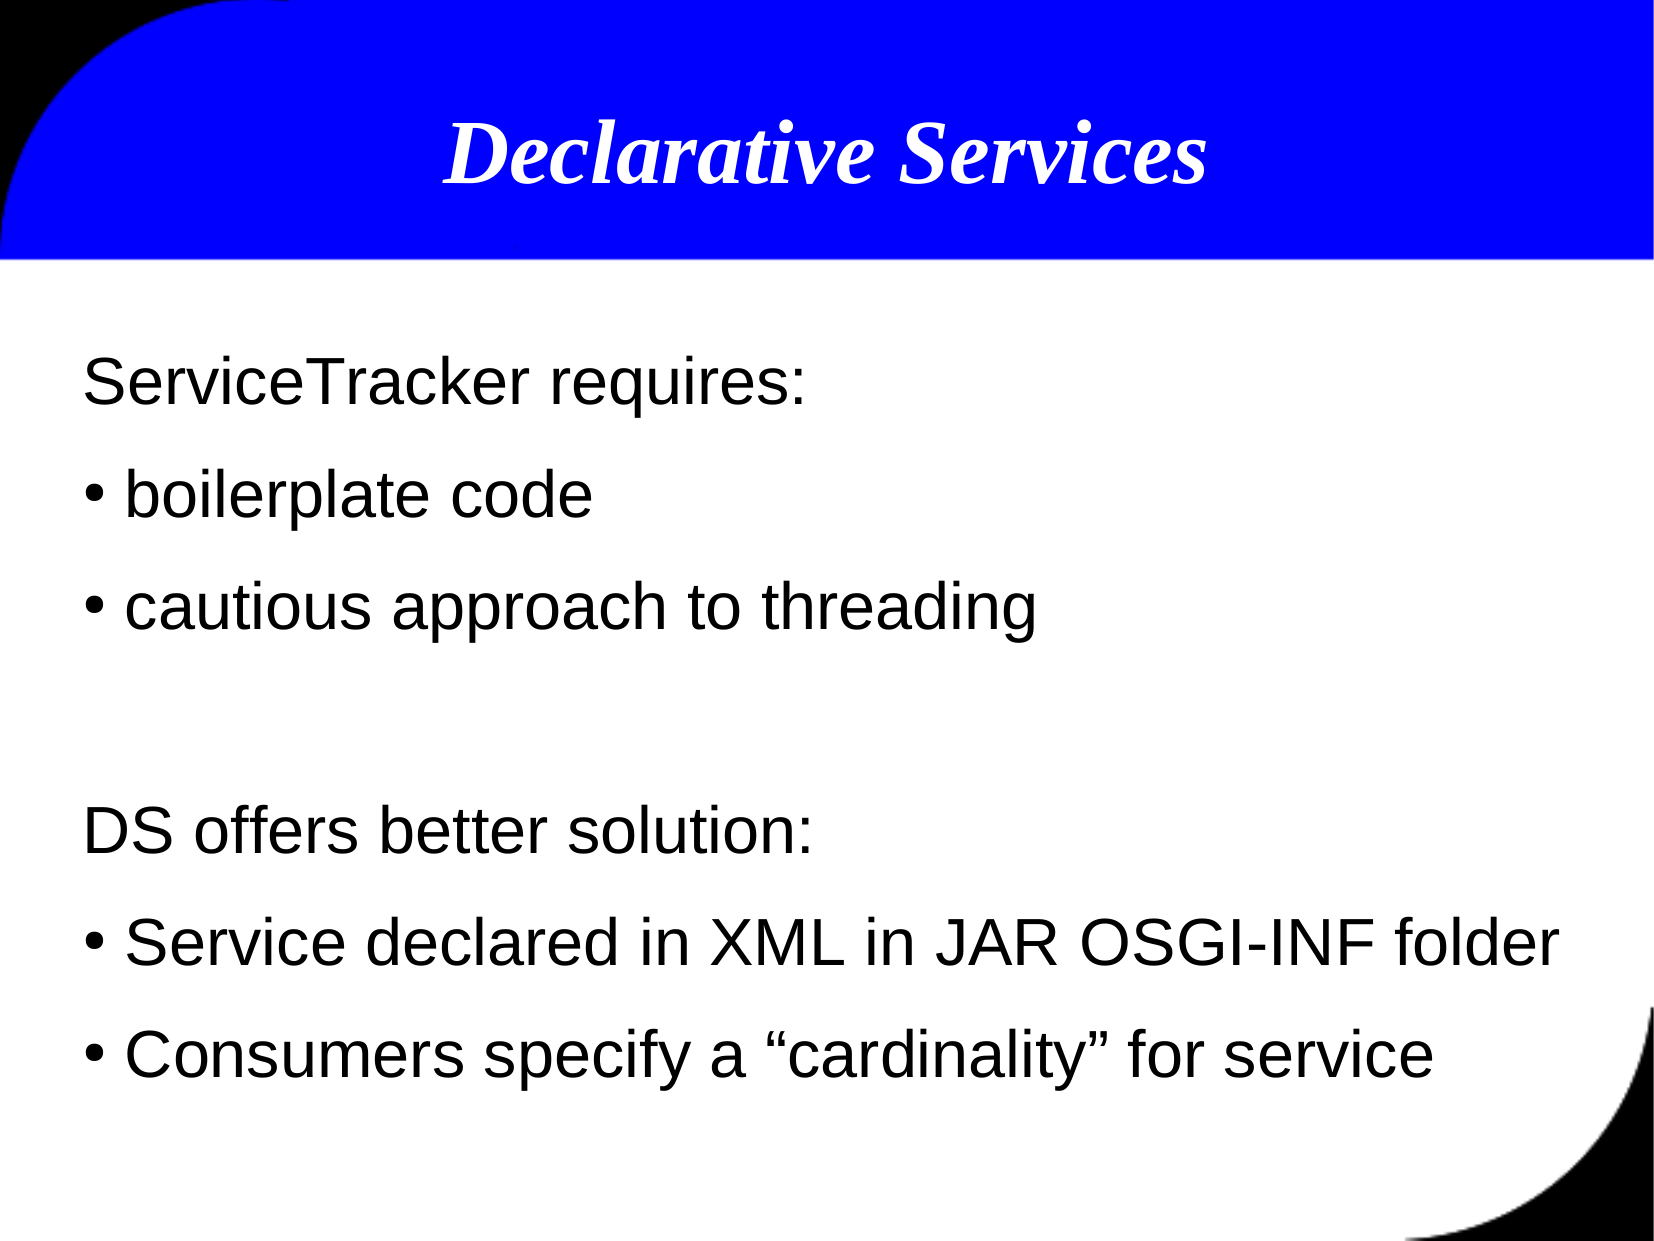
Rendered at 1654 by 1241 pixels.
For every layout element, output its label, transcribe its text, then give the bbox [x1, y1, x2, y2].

title Declarative Services [82, 49, 1571, 257]
picture [0, 0, 1654, 1241]
subtitle ServiceTracker requires: boilerplate code cautious approach to threading DS offers better solution: Service declared in XML in JAR OSGI-INF folder Consumers specify a “cardinality” for service [82, 284, 1571, 1115]
